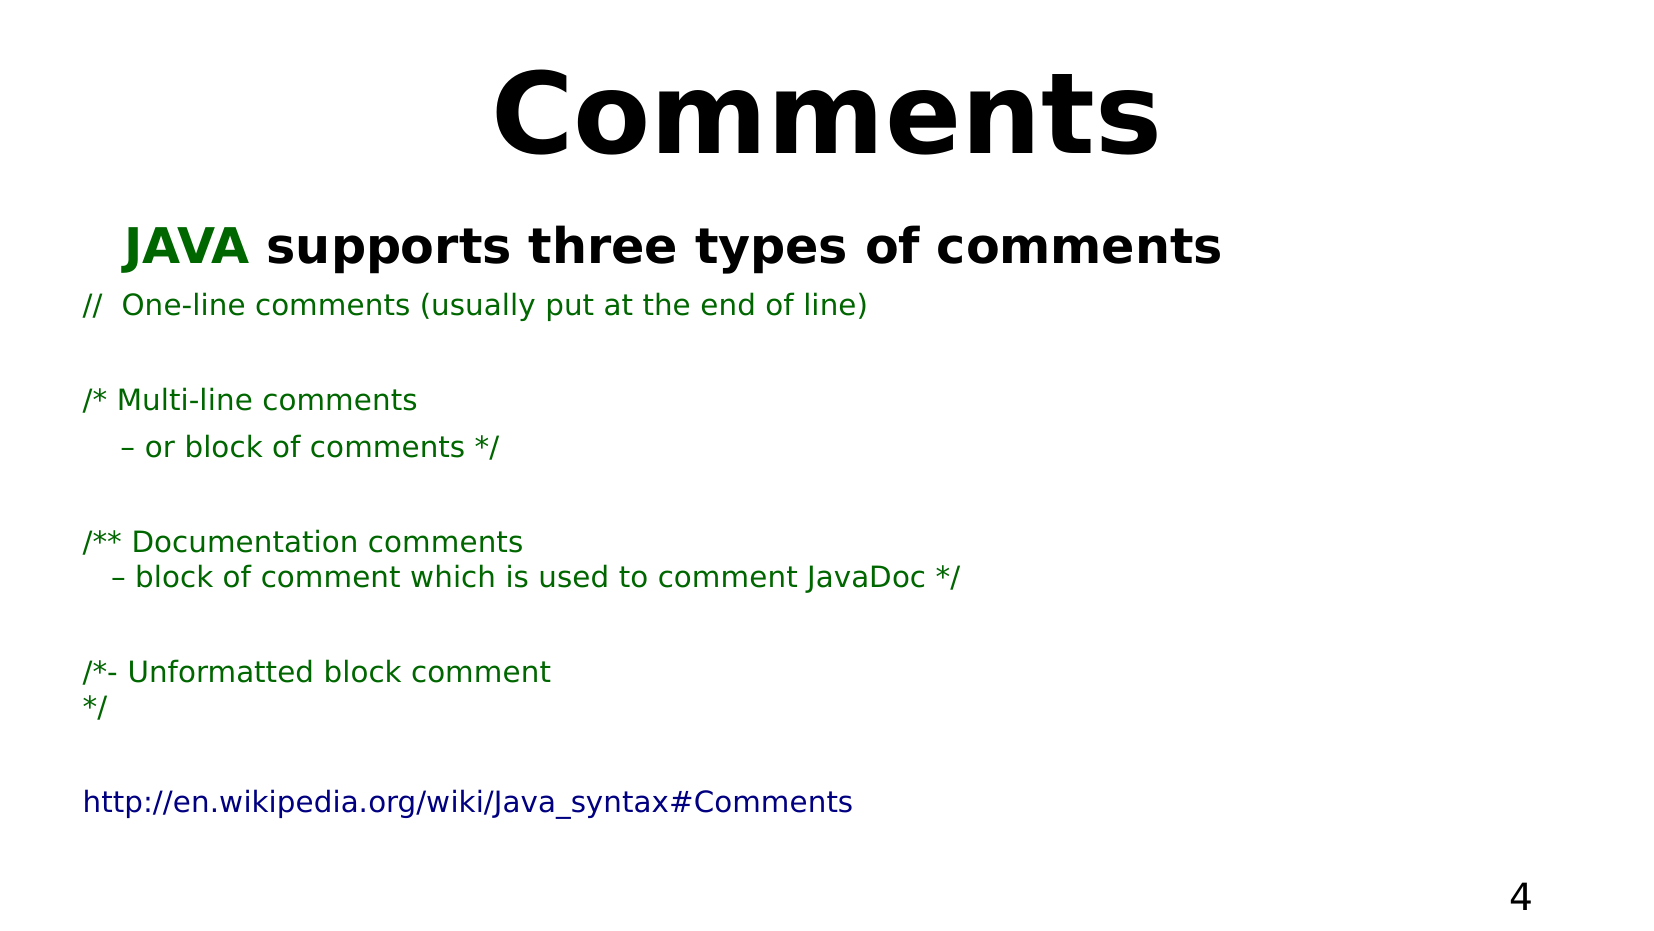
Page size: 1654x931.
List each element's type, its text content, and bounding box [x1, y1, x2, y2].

title Comments [82, 37, 1571, 193]
list JAVA supports three types of comments // One-line comments (usually put at the end of line) /* Multi-line comments – or block of comments */ /** Documentation comments – block of comment which is used to comment JavaDoc */ /*- Unformatted block comment */ http://en.wikipedia.org/wiki/Java_syntax#Comments [82, 217, 1538, 824]
